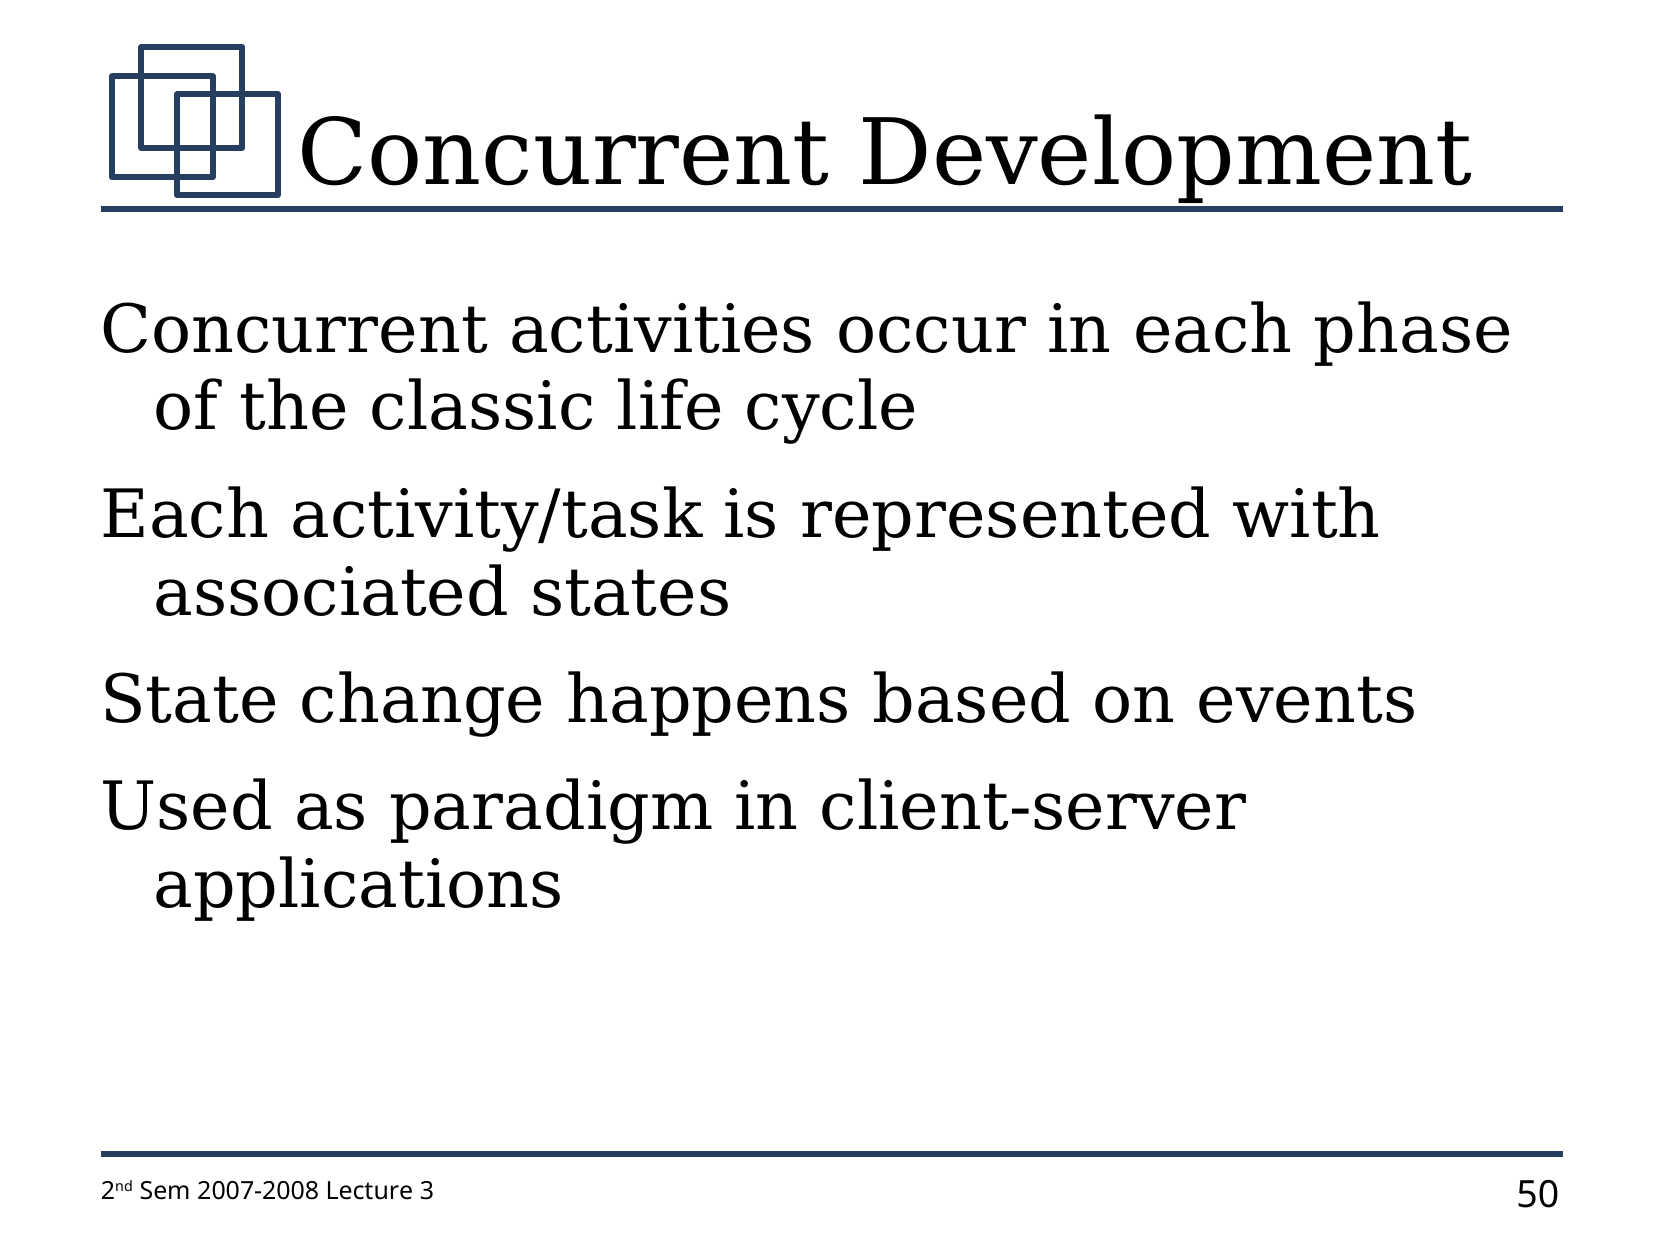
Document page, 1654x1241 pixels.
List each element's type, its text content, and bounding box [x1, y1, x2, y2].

title Concurrent Development [82, 49, 1571, 257]
list Concurrent activities occur in each phase of the classic life cycle Each activity/task is represented with associated states State change happens based on events Used as paradigm in client-server applications [82, 290, 1571, 1109]
